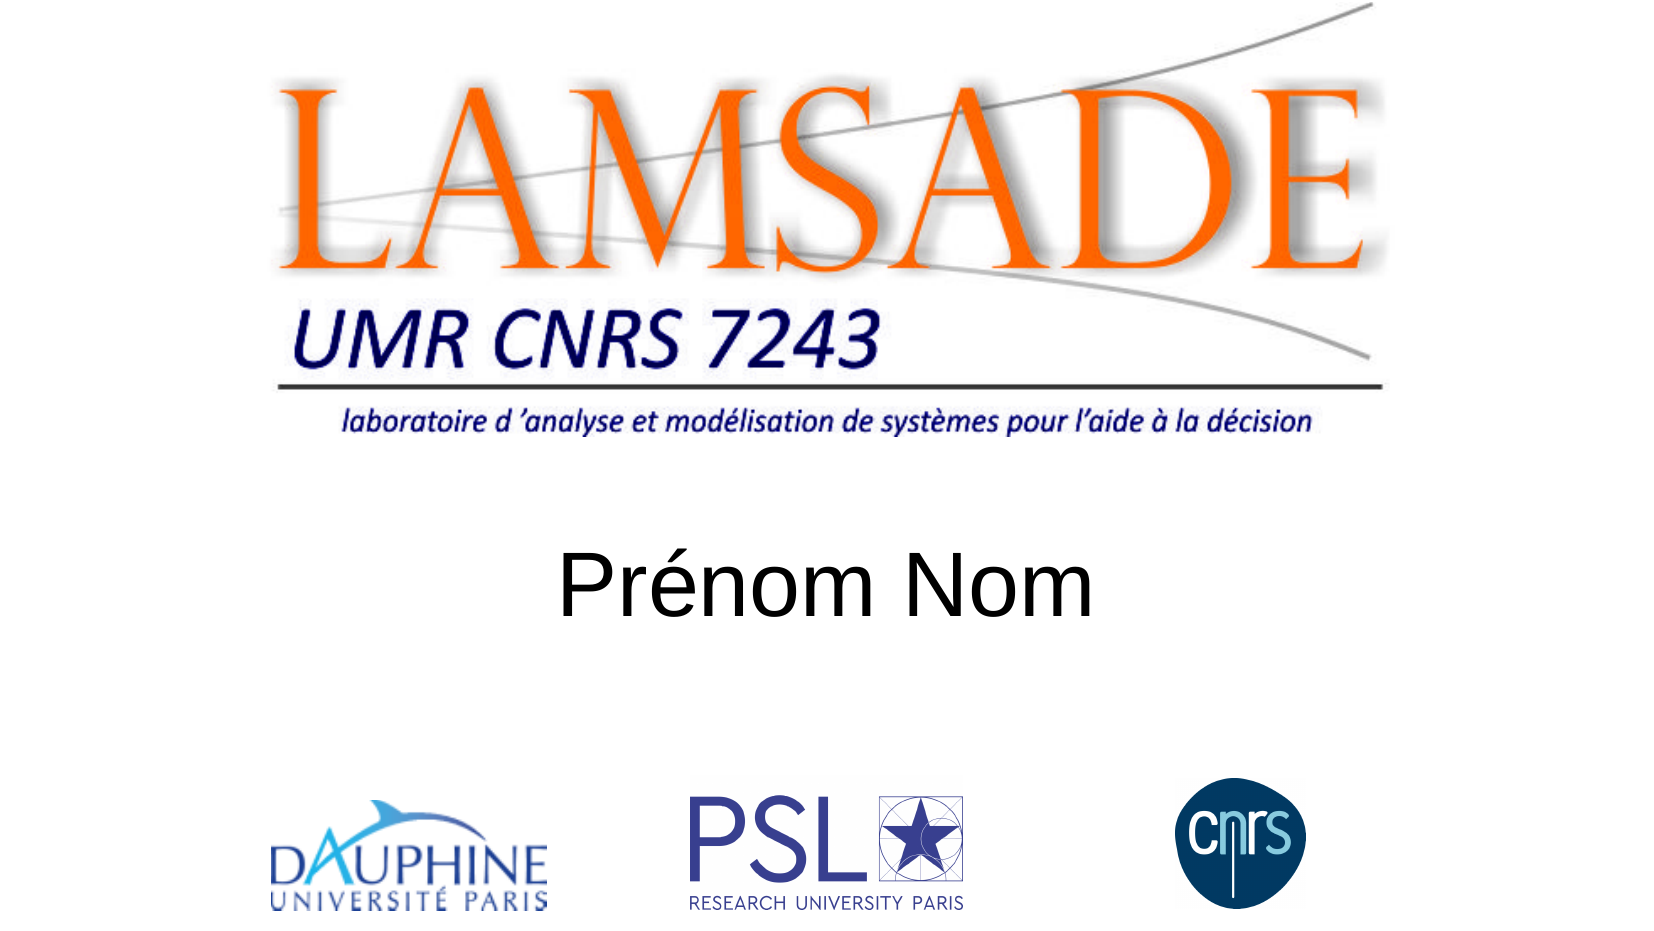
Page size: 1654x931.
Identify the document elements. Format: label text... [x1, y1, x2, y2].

picture [271, 800, 547, 911]
picture [258, 2, 1395, 438]
picture [690, 775, 963, 910]
title Prénom Nom [82, 442, 1571, 727]
picture [1175, 778, 1306, 909]
